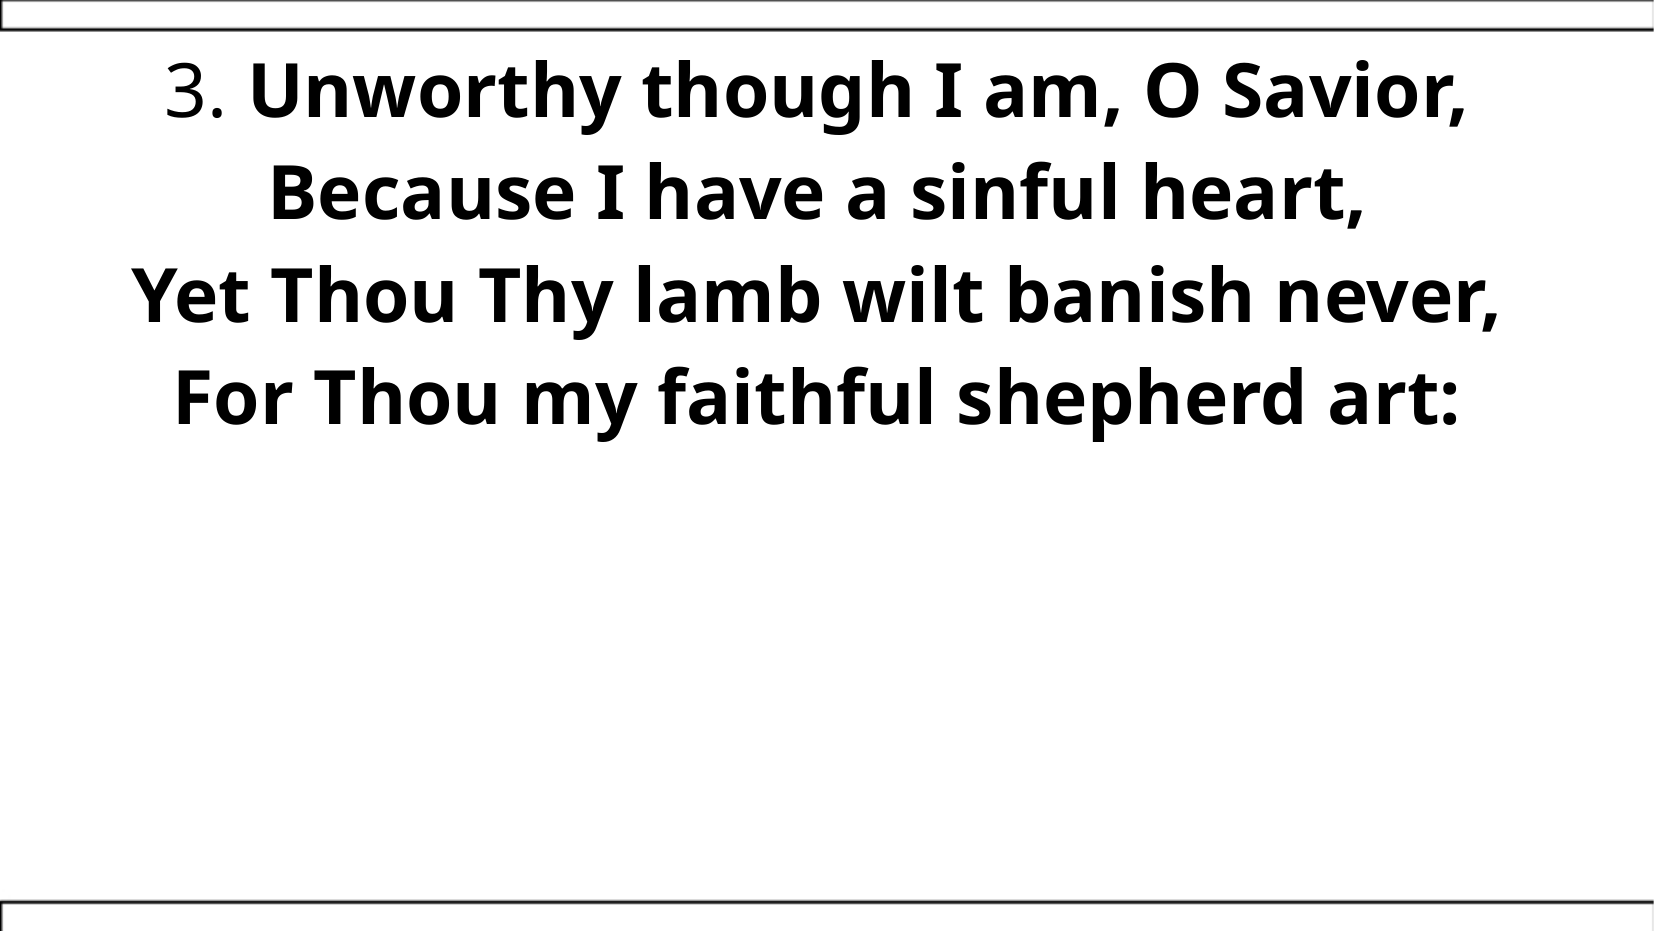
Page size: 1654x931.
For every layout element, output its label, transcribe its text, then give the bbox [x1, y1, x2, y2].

text_box 3. Unworthy though I am, O Savior, Because I have a sinful heart, Yet Thou Thy lamb wilt banish never, For Thou my faithful shepherd art: [90, 30, 1546, 453]
picture [0, 0, 1654, 931]
